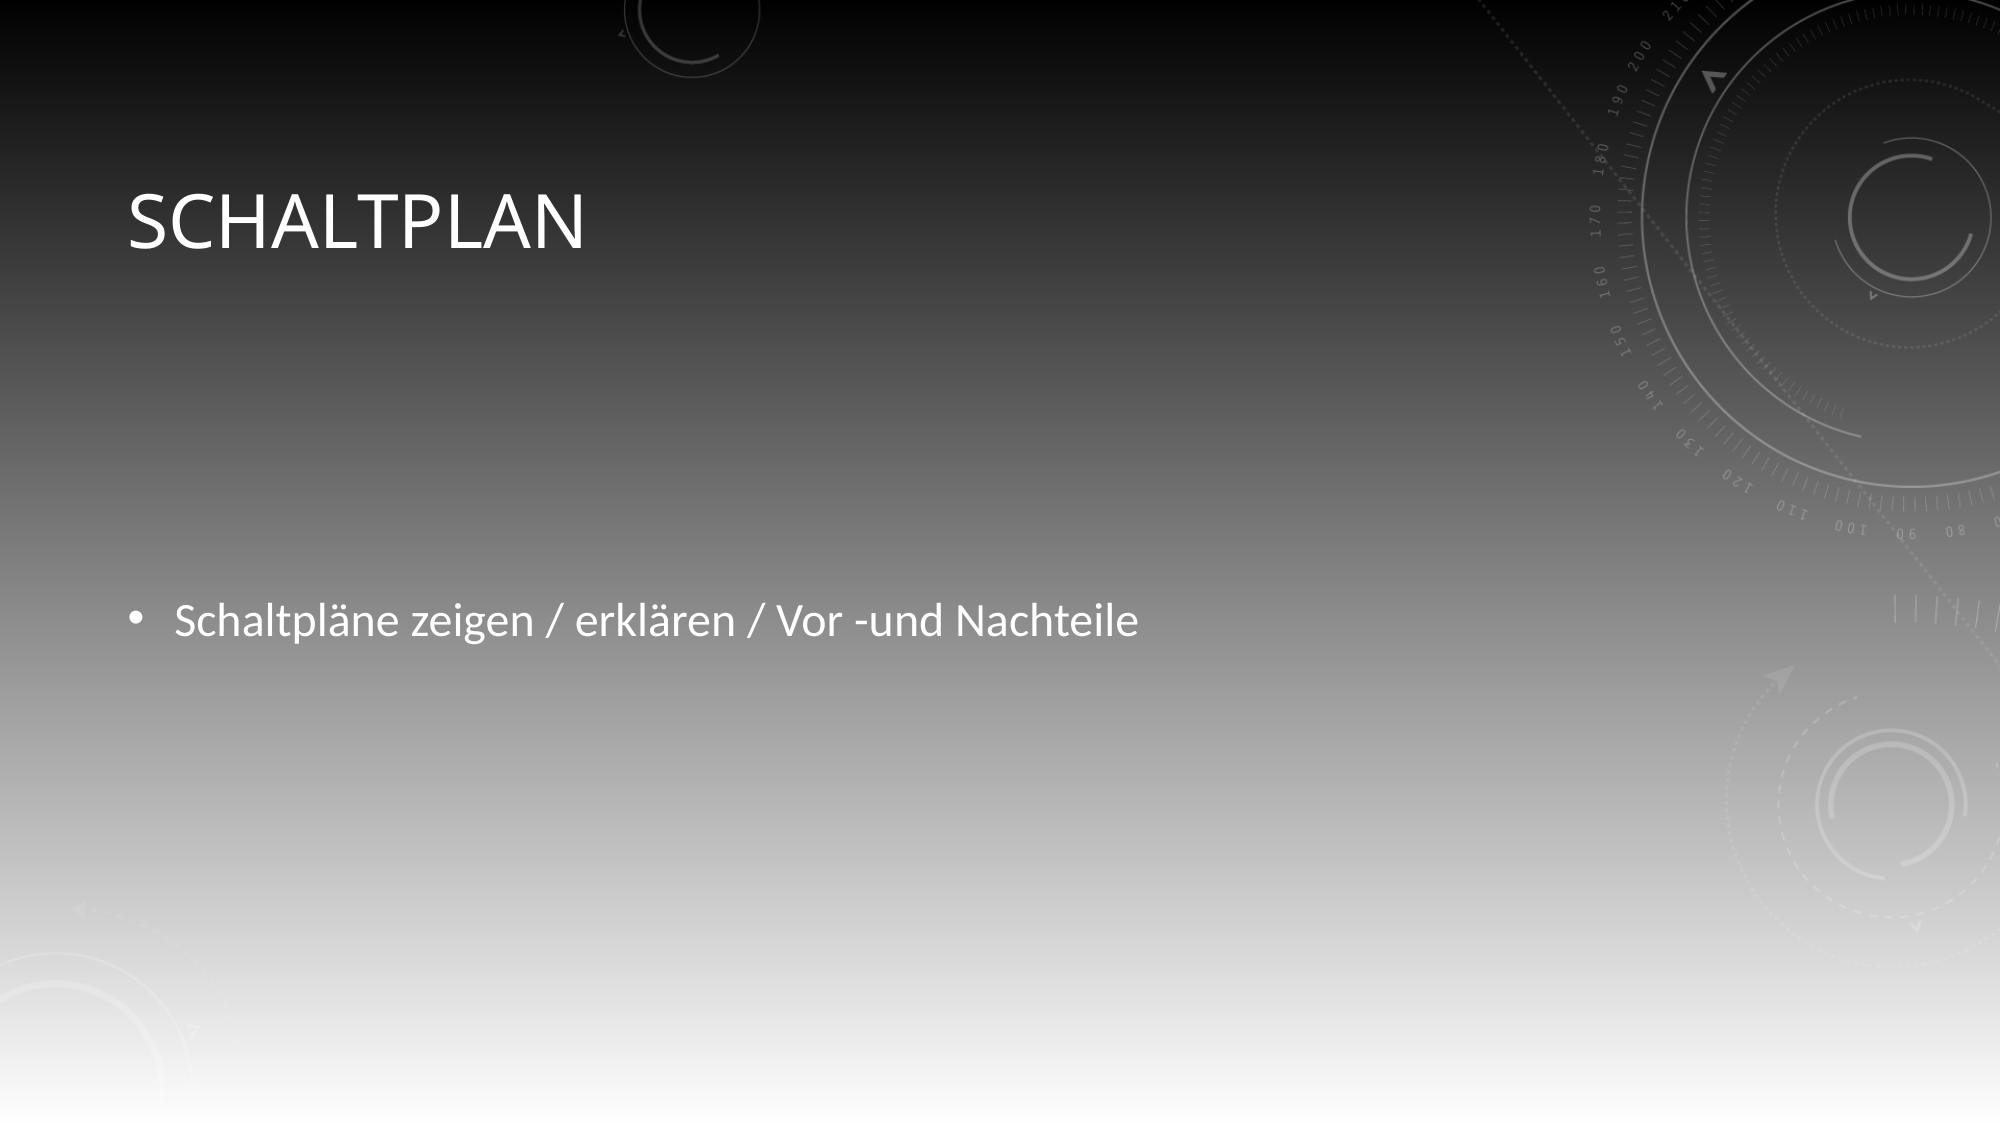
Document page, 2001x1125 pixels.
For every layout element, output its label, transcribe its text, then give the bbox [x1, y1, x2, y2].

title Schaltplan [112, 99, 1775, 339]
list Schaltpläne zeigen / erklären / Vor -und Nachteile [112, 350, 1775, 950]
picture [0, 0, 2000, 1125]
